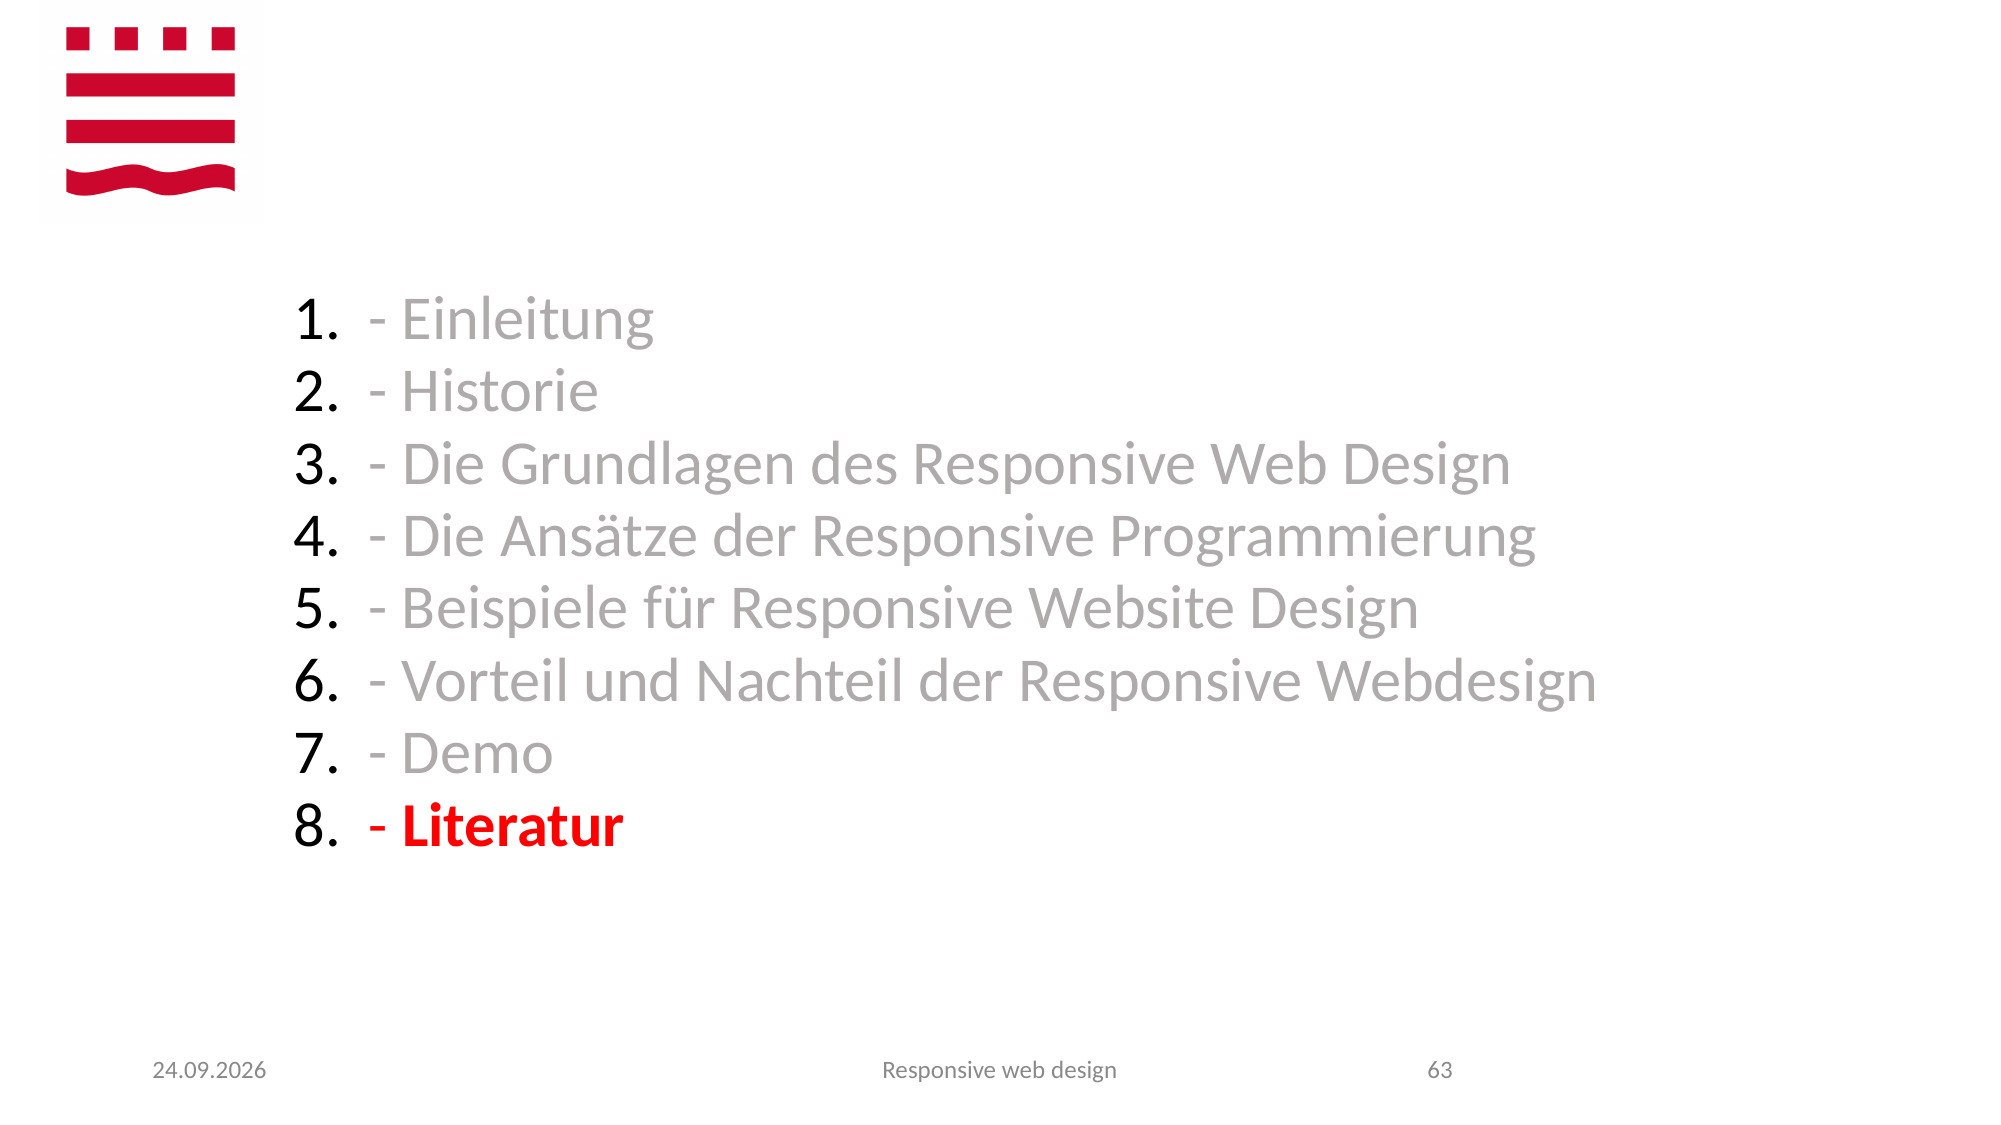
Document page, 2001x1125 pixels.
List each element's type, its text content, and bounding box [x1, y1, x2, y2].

picture [38, 0, 264, 225]
subtitle - Einleitung - Historie - Die Grundlagen des Responsive Web Design - Die Ansätze der Responsive Programmierung - Beispiele für Responsive Website Design - Vorteil und Nachteil der Responsive Webdesign - Demo - Literatur [263, 181, 1940, 1043]
text_box Responsive web design [662, 1042, 1338, 1103]
text_box 2017/4/30 [137, 1042, 588, 1103]
text_box [1412, 1042, 1863, 1103]
